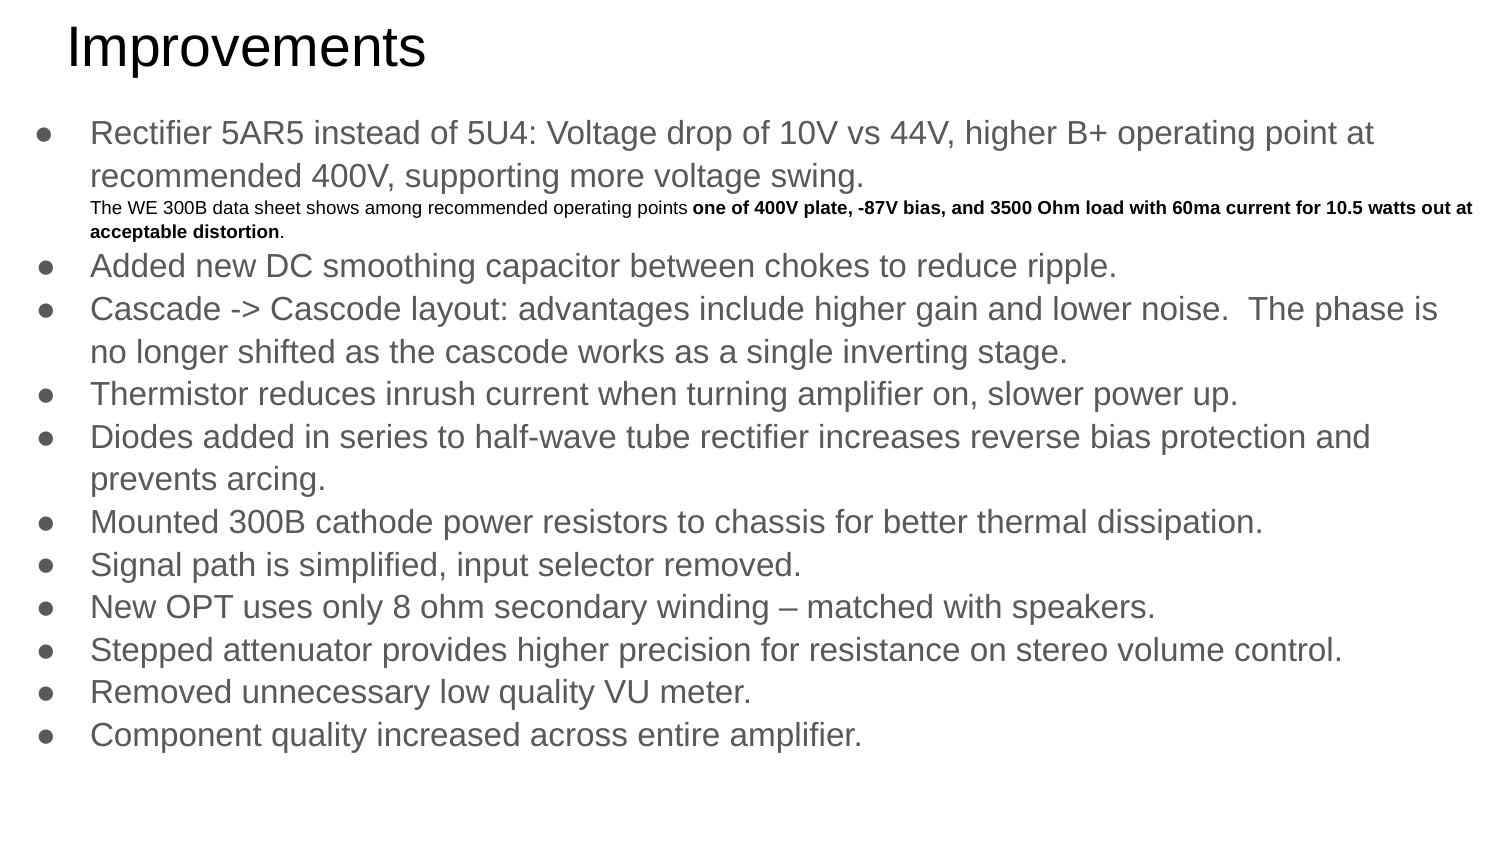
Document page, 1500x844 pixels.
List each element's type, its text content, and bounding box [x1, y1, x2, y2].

title Improvements [51, 0, 1449, 93]
list Rectifier 5AR5 instead of 5U4: Voltage drop of 10V vs 44V, higher B+ operating point at recommended 400V, supporting more voltage swing. The WE 300B data sheet shows among recommended operating points one of 400V plate, -87V bias, and 3500 Ohm load with 60ma current for 10.5 watts out at acceptable distortion. Added new DC smoothing capacitor between chokes to reduce ripple. Cascade -> Cascode layout: advantages include higher gain and lower noise. The phase is no longer shifted as the cascode works as a single inverting stage. Thermistor reduces inrush current when turning amplifier on, slower power up. Diodes added in series to half-wave tube rectifier increases reverse bias protection and prevents arcing. Mounted 300B cathode power resistors to chassis for better thermal dissipation. Signal path is simplified, input selector removed. New OPT uses only 8 ohm secondary winding – matched with speakers. Stepped attenuator provides higher precision for resistance on stereo volume control. Removed unnecessary low quality VU meter. Component quality increased across entire amplifier. [0, 93, 1500, 844]
